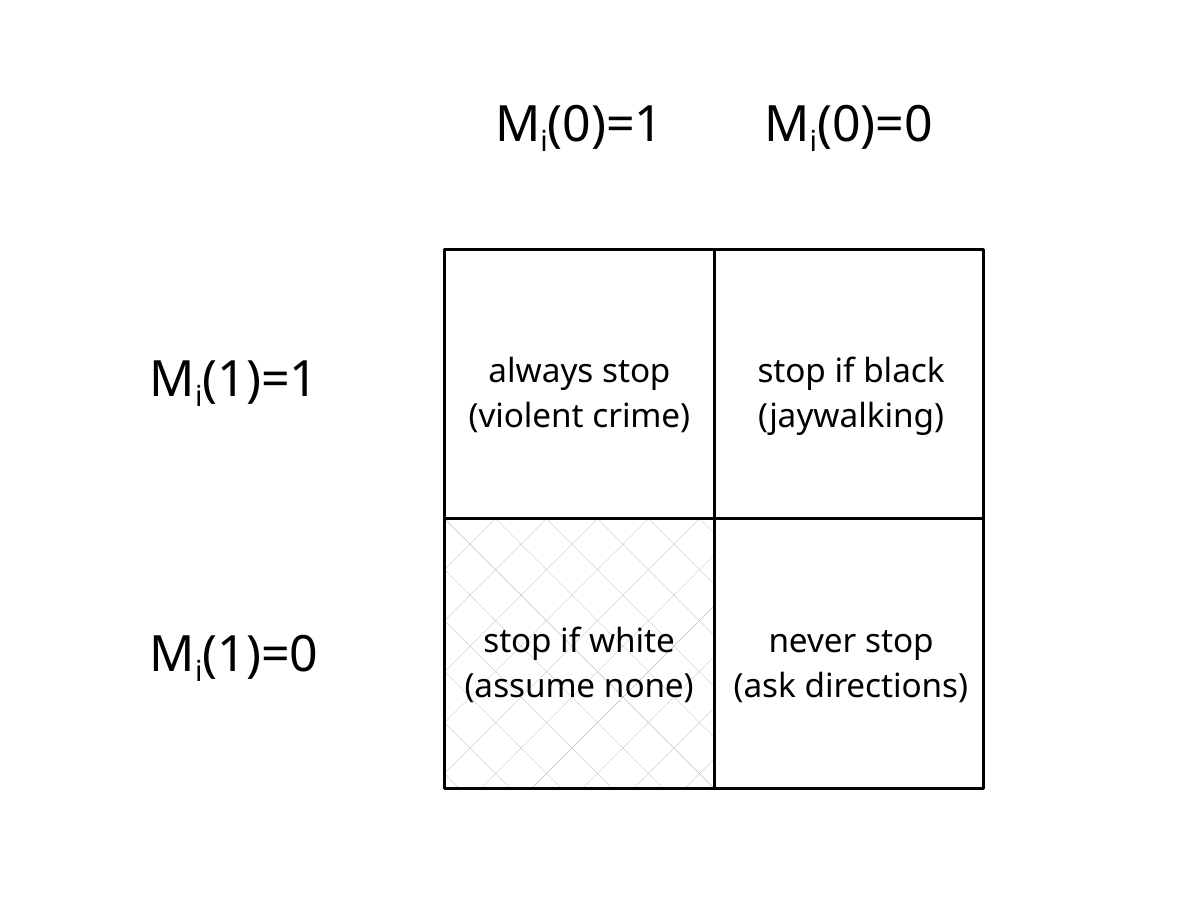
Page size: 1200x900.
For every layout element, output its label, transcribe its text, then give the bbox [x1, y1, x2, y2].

text_box always stop (violent crime) [444, 282, 715, 519]
text_box Mi(0)=0 [713, 80, 984, 444]
text_box [444, 444, 984, 789]
text_box Mi(0)=1 [444, 80, 713, 282]
text_box stop if white (assume none) [444, 552, 715, 789]
text_box stop if black (jaywalking) [716, 282, 986, 519]
text_box Mi(1)=0 [135, 610, 406, 748]
text_box never stop (ask directions) [716, 552, 986, 789]
text_box Mi(1)=1 [135, 335, 405, 610]
